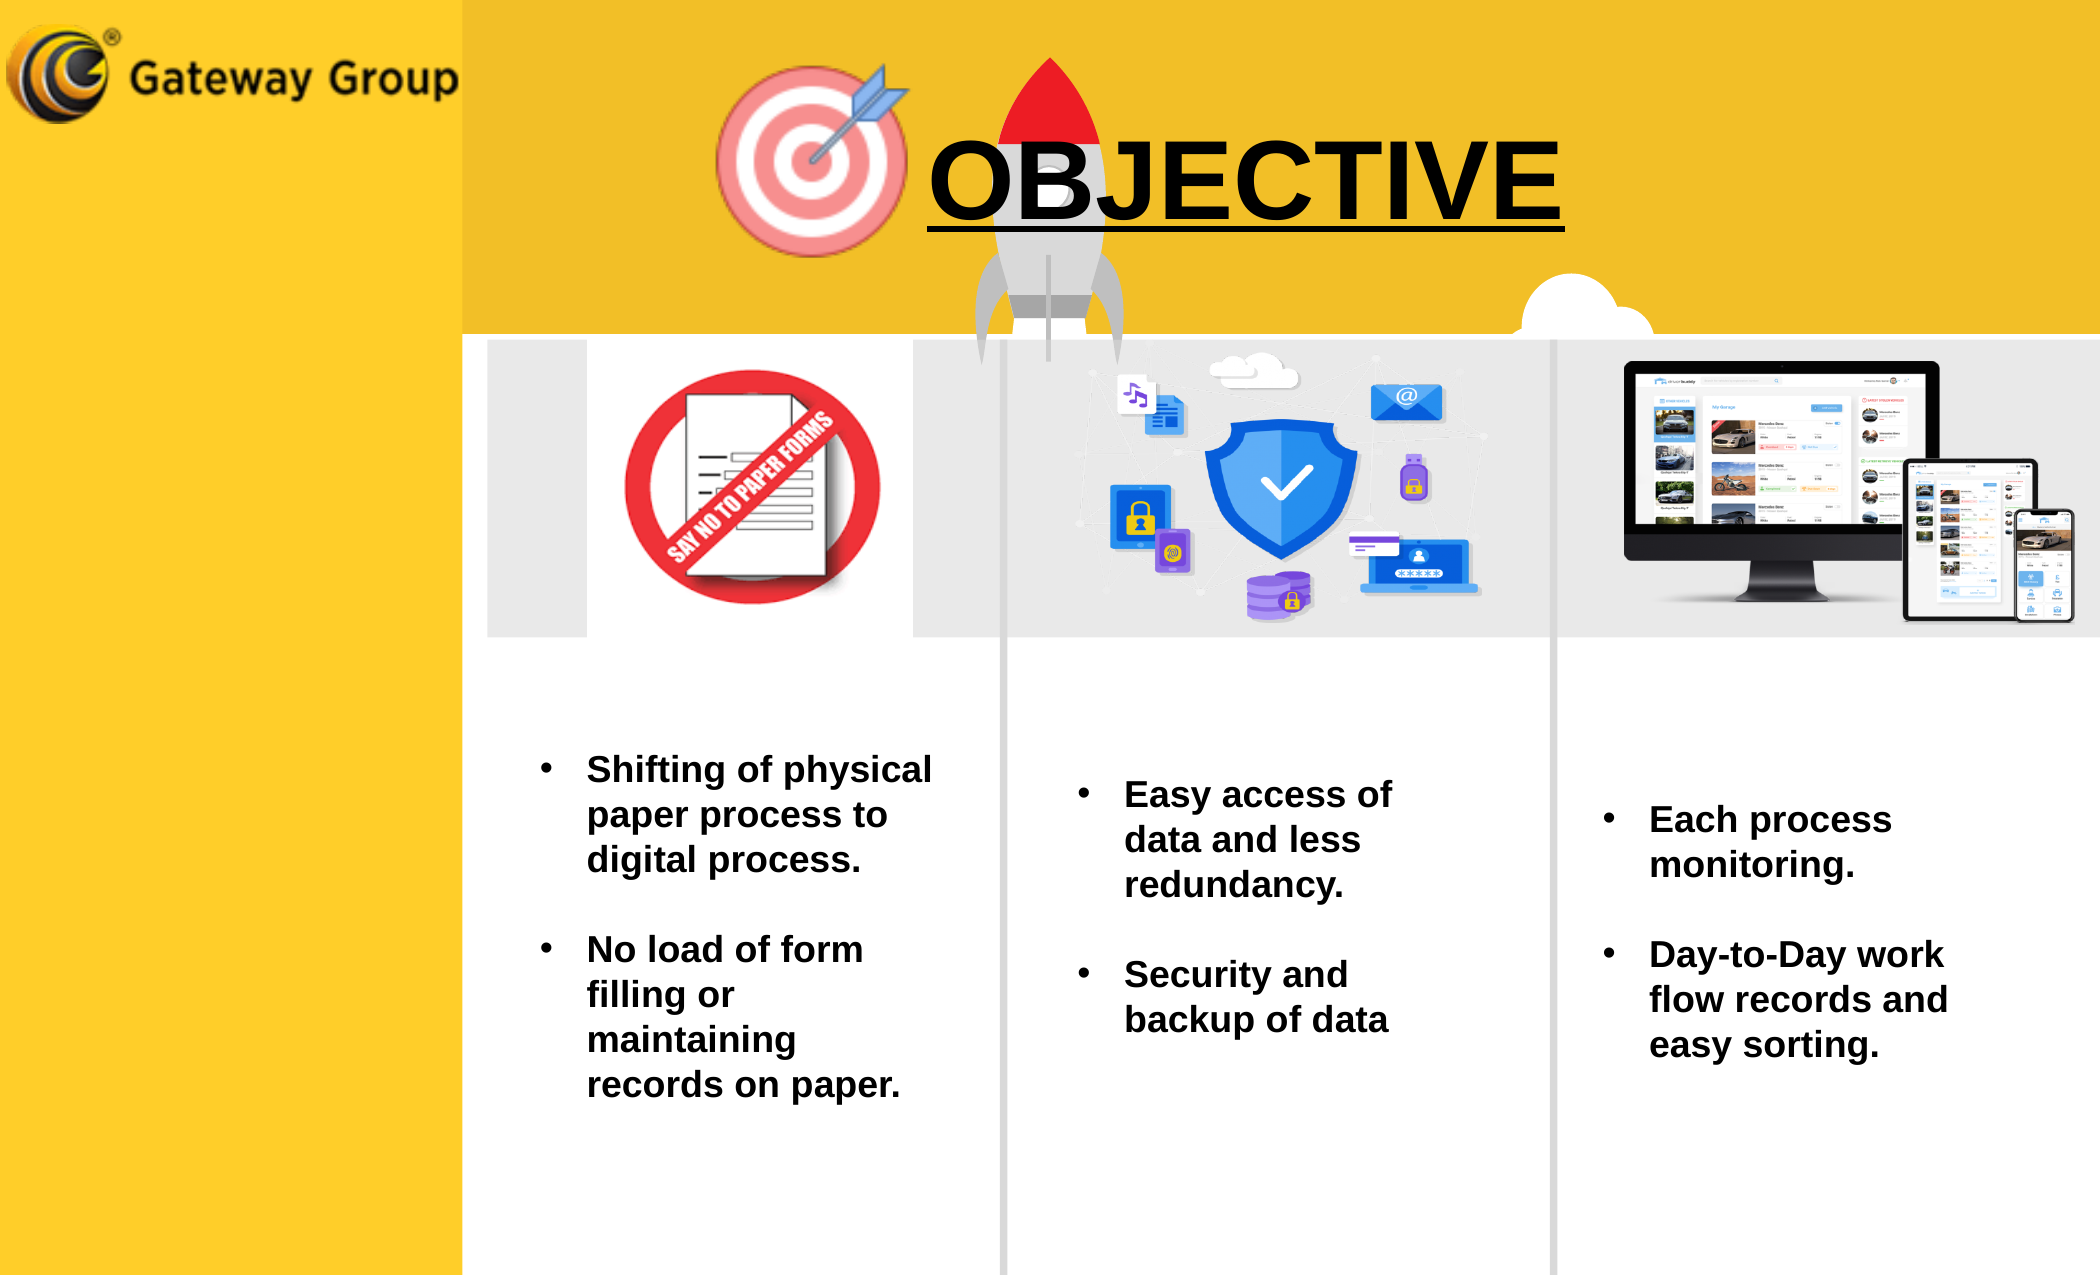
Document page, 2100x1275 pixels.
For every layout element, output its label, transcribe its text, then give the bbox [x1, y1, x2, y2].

picture [5, 24, 553, 124]
text_box [913, 339, 2100, 1275]
text_box [0, 0, 463, 1275]
picture [587, 339, 913, 638]
text_box Shifting of physical paper process to digital process. No load of form filling or maintaining records on paper. [524, 737, 950, 1158]
text_box Easy access of data and less redundancy. Security and backup of data [1062, 762, 1488, 1048]
picture [1074, 339, 1488, 624]
picture [712, 62, 913, 263]
picture [1624, 361, 2075, 625]
text_box OBJECTIVE [912, 99, 1638, 250]
text_box Each process monitoring. Day-to-Day work flow records and easy sorting. [1587, 787, 2038, 1073]
text_box [487, 339, 587, 638]
